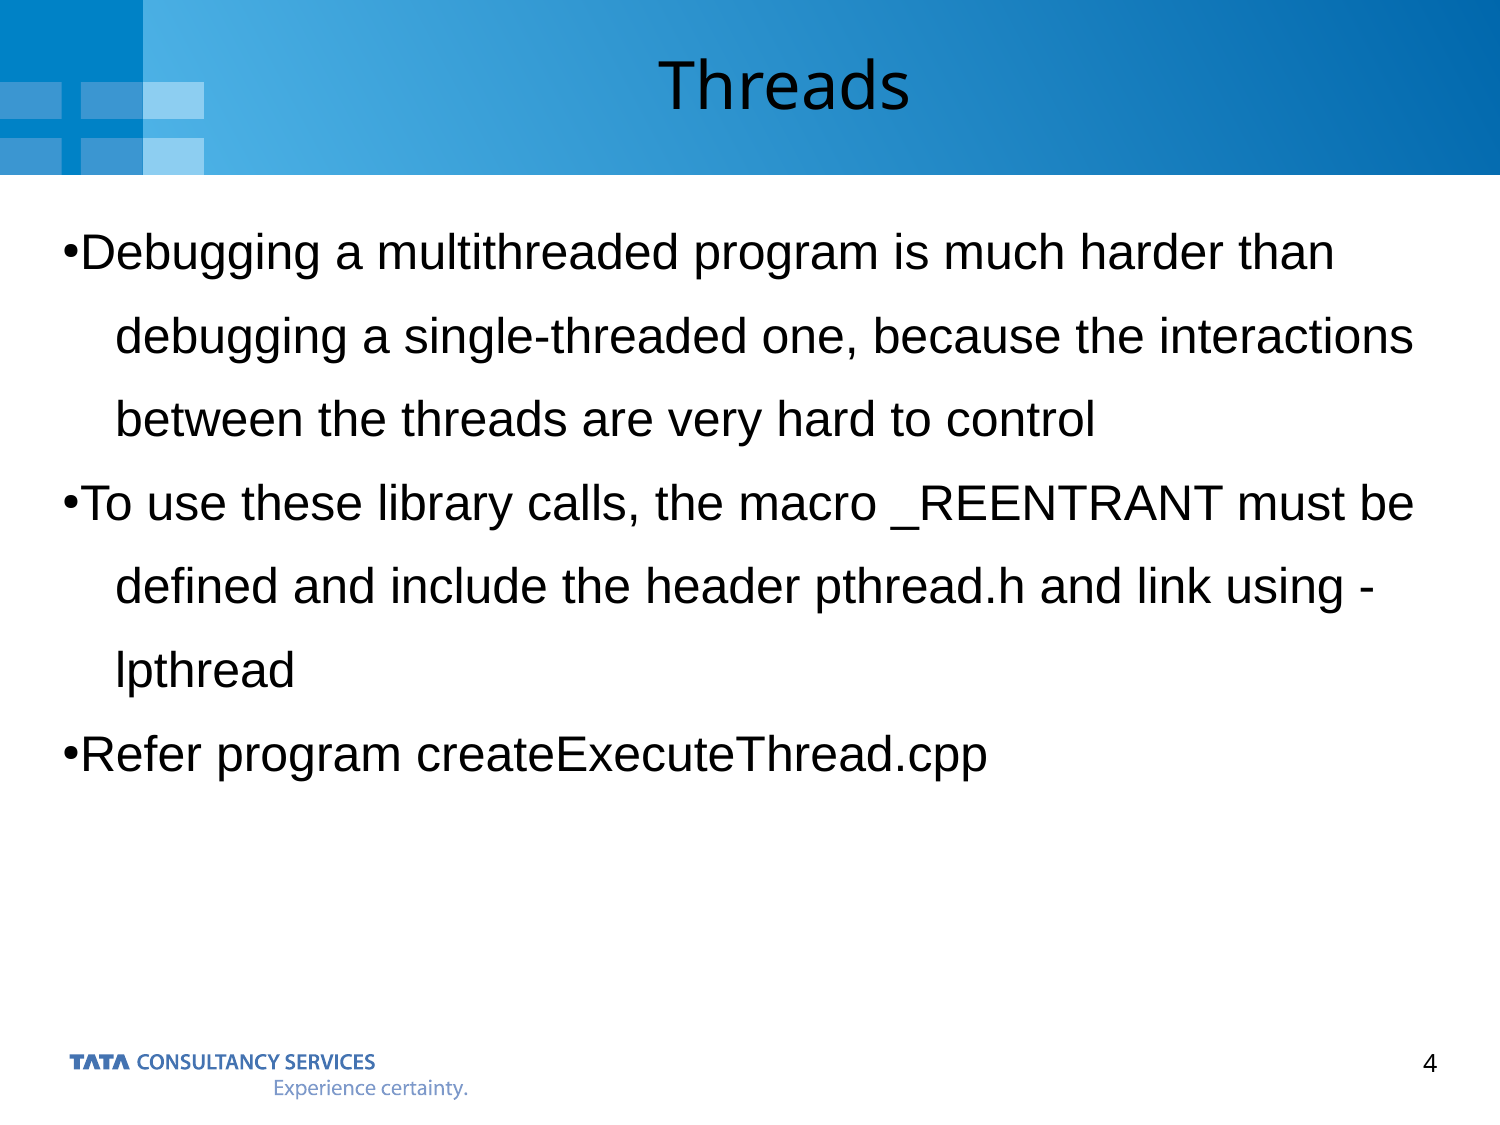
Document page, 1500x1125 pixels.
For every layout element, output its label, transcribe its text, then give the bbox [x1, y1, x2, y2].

text_box Threads [224, 11, 1347, 154]
text_box Debugging a multithreaded program is much harder than debugging a single-threaded one, because the interactions between the threads are very hard to control To use these library calls, the macro _REENTRANT must be defined and include the header pthread.h and link using -lpthread Refer program createExecuteThread.cpp [29, 188, 1471, 1040]
